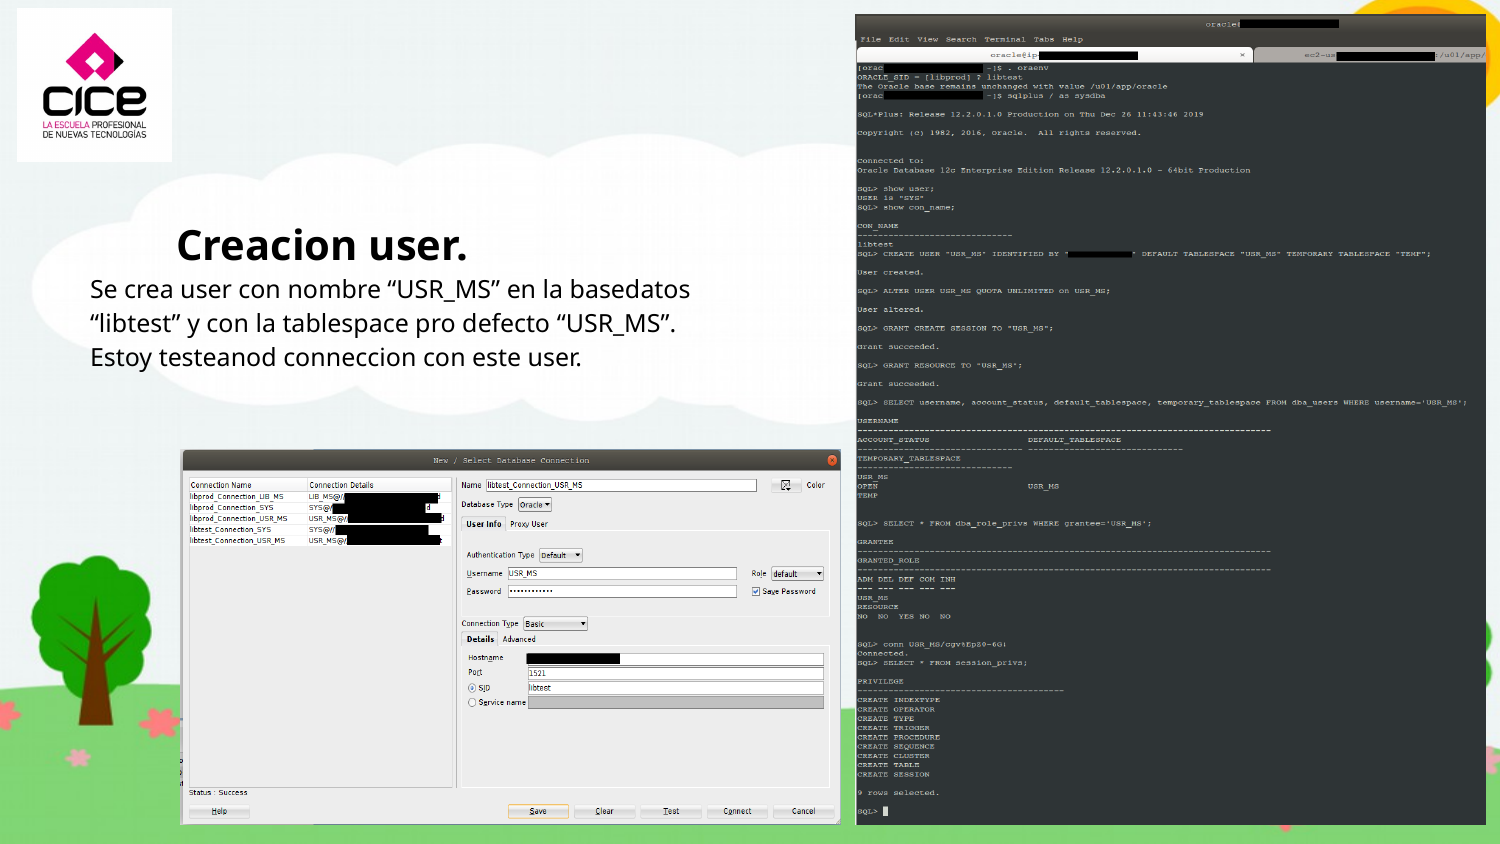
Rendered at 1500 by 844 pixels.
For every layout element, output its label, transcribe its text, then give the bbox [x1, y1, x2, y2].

picture [0, 0, 1500, 844]
title Creacion user. Se crea user con nombre “USR_MS” en la basedatos “libtest” y con la tablespace pro defecto “USR_MS”. Estoy testeanod conneccion con este user. [90, 195, 723, 395]
